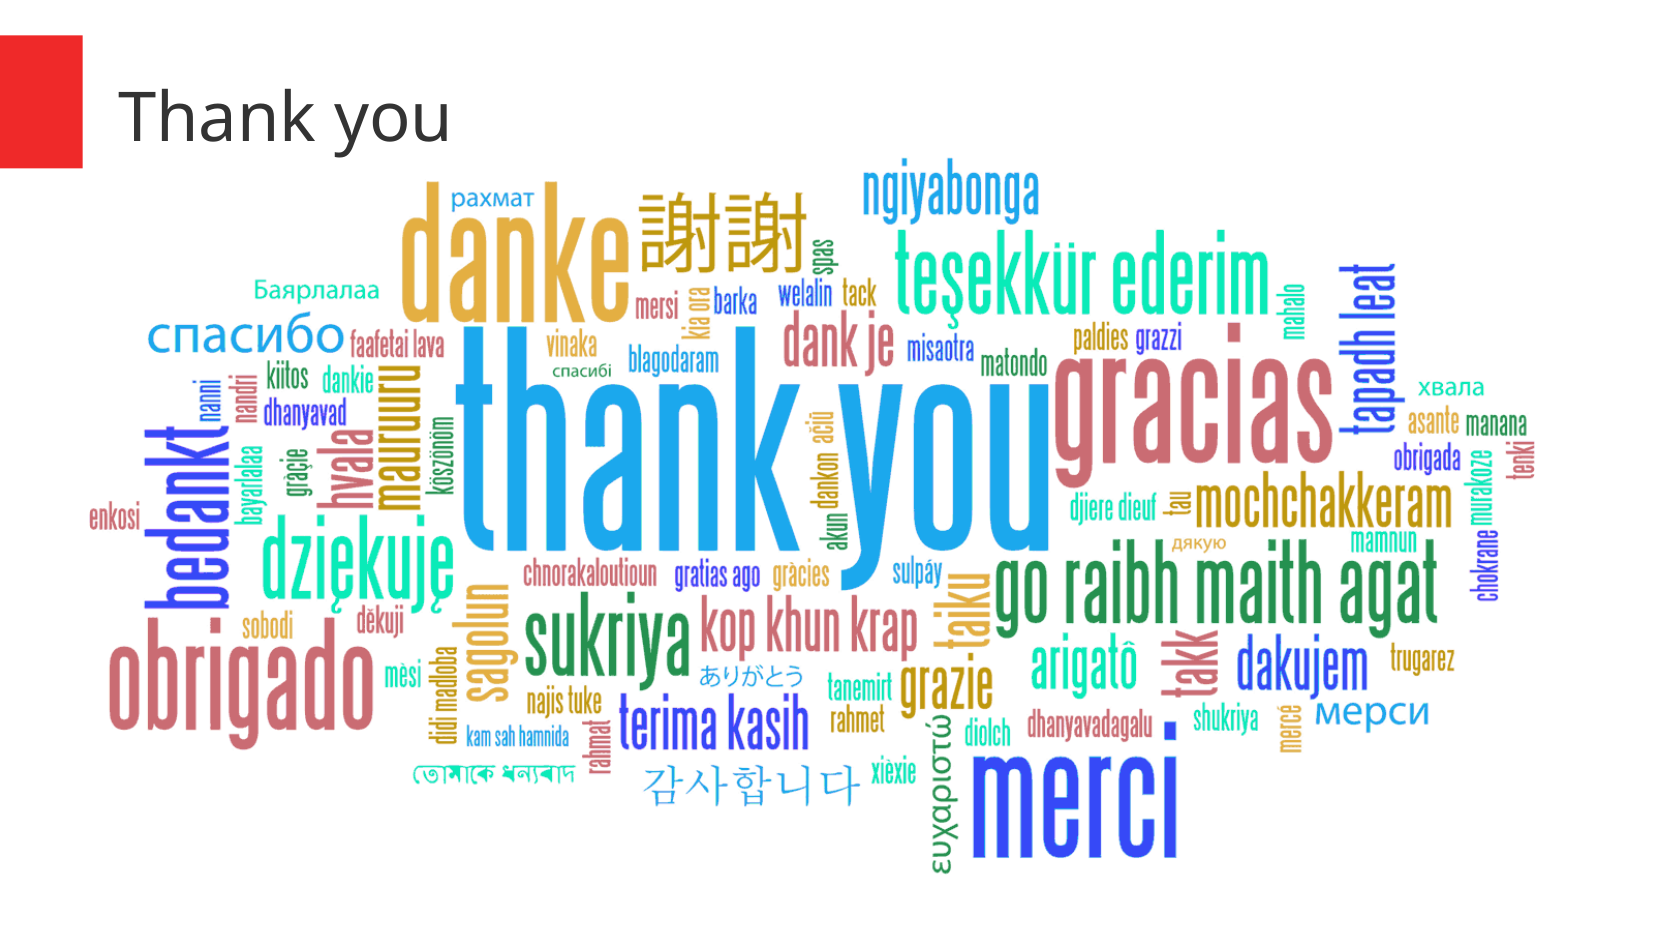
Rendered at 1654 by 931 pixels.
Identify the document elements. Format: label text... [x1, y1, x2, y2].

title Thank you [118, 37, 1571, 193]
picture [88, 88, 1535, 916]
